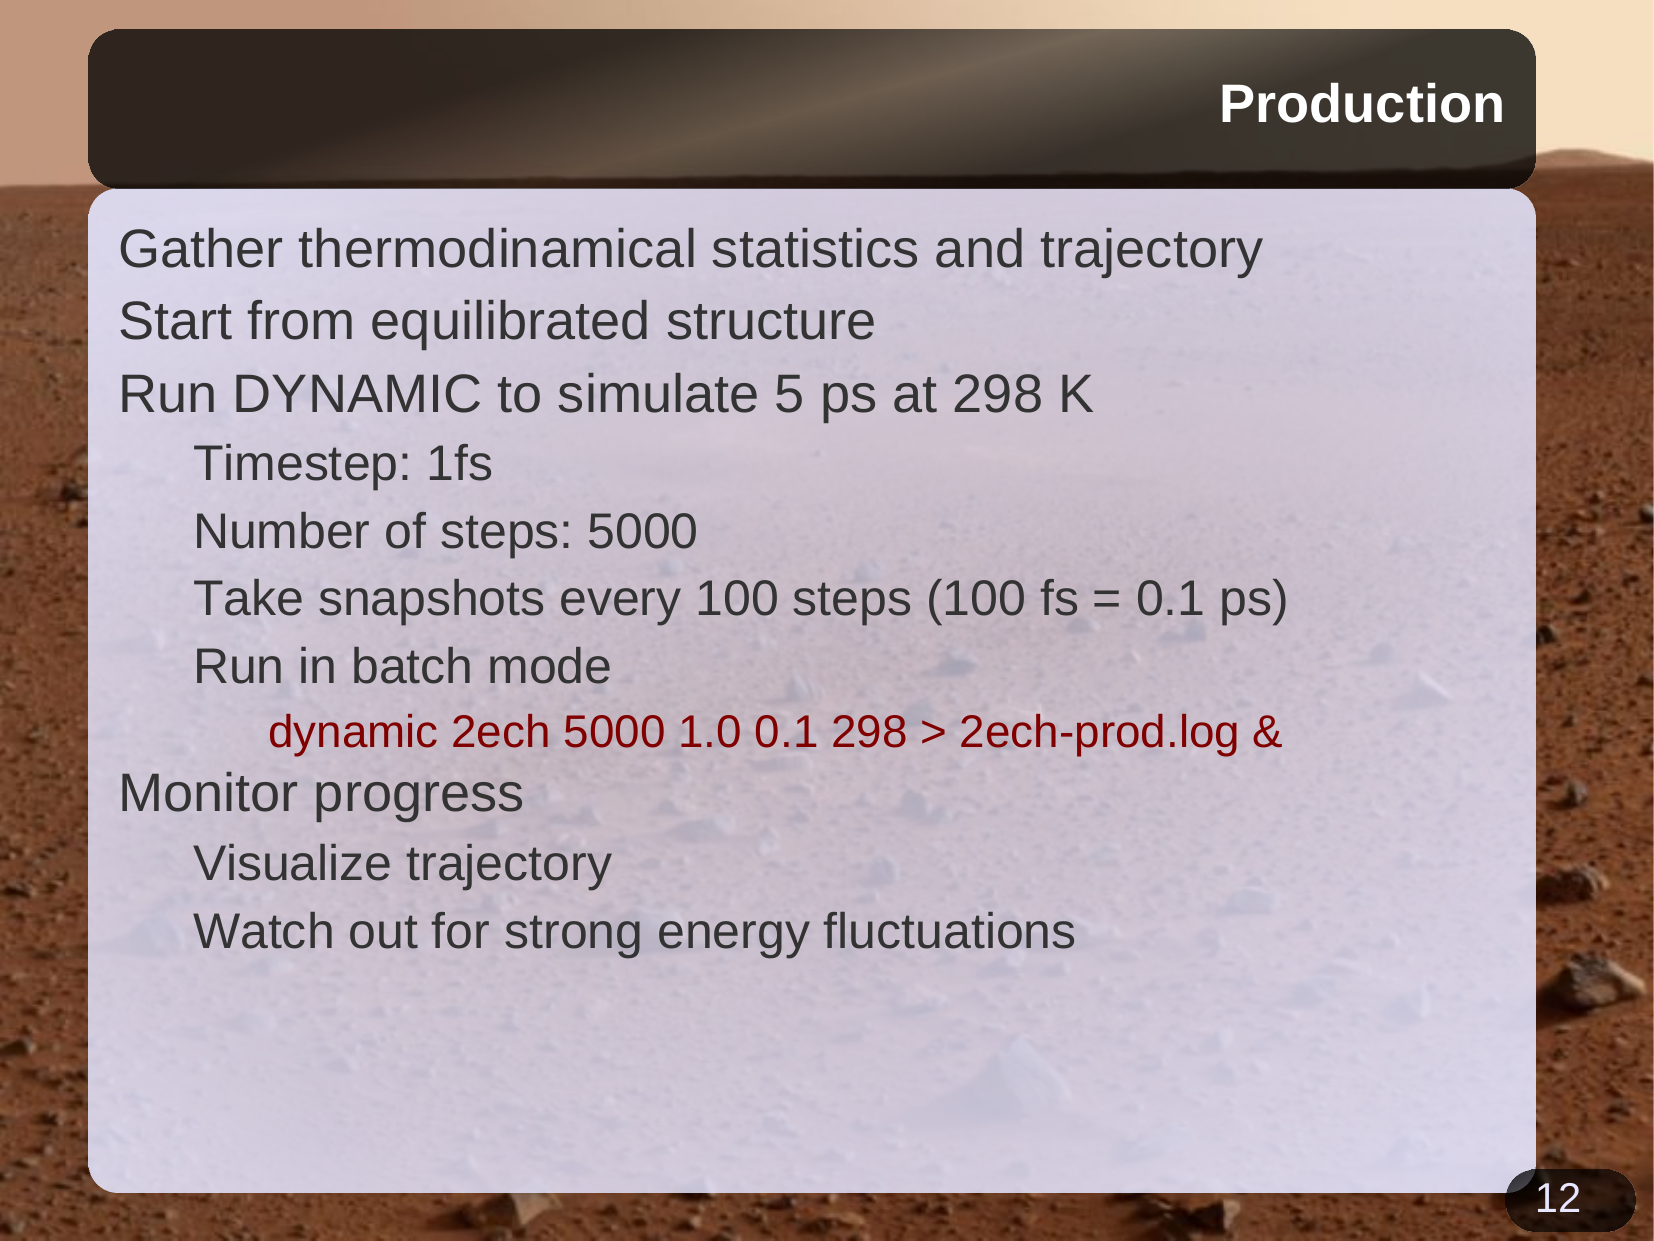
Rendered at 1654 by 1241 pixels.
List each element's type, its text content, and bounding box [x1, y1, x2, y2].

list Gather thermodinamical statistics and trajectory Start from equilibrated structure Run DYNAMIC to simulate 5 ps at 298 K Timestep: 1fs Number of steps: 5000 Take snapshots every 100 steps (100 fs = 0.1 ps) Run in batch mode dynamic 2ech 5000 1.0 0.1 298 > 2ech-prod.log & Monitor progress Visualize trajectory Watch out for strong energy fluctuations [118, 218, 1477, 1164]
title Production [118, 59, 1506, 148]
picture [0, 0, 1654, 1241]
